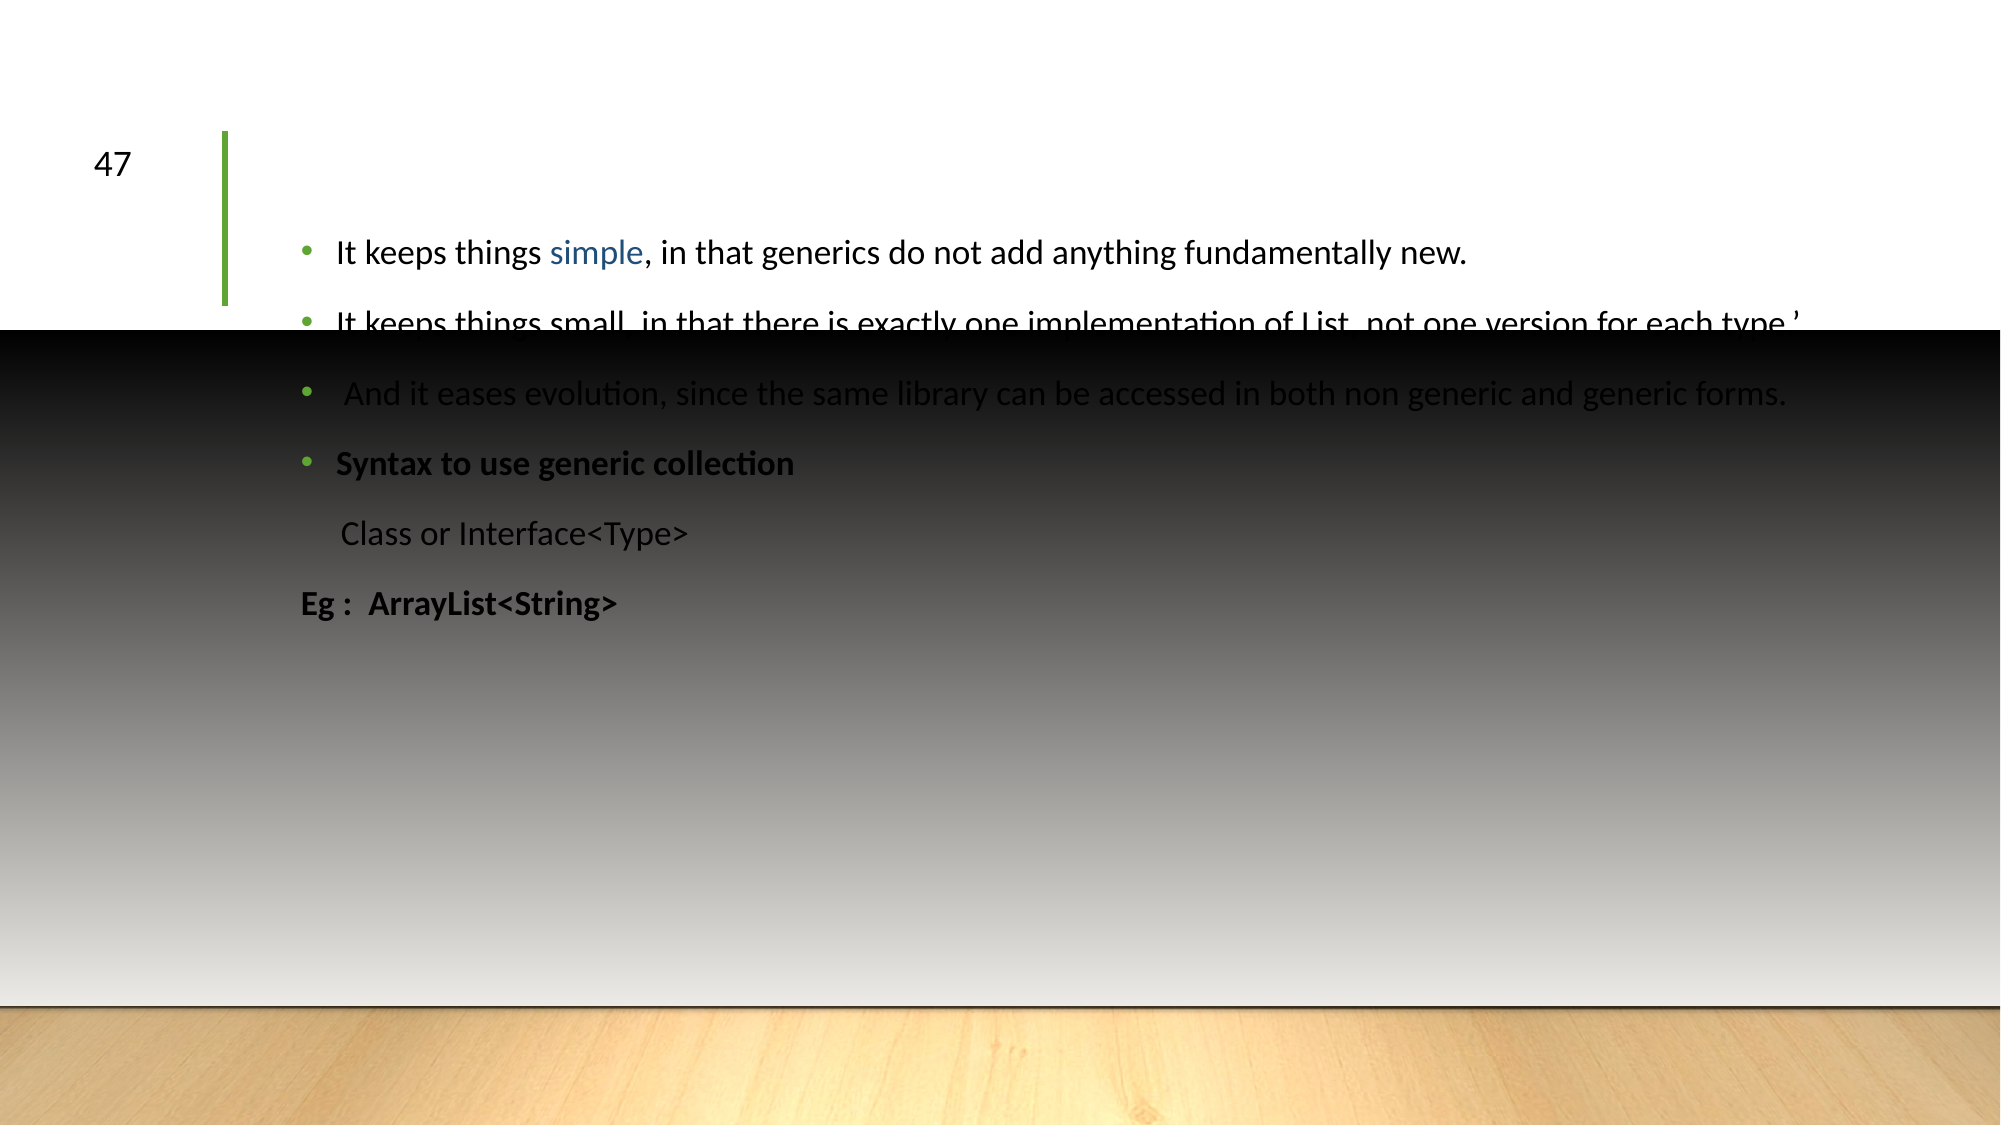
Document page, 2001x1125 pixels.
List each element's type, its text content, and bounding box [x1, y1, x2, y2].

text_box [78, 131, 212, 214]
list It keeps things simple, in that generics do not add anything fundamentally new. It keeps things small, in that there is exactly one implementation of List, not one version for each type.’ And it eases evolution, since the same library can be accessed in both non generic and generic forms. Syntax to use generic collection Class or Interface<Type> Eg : ArrayList<String> [285, 213, 1848, 672]
